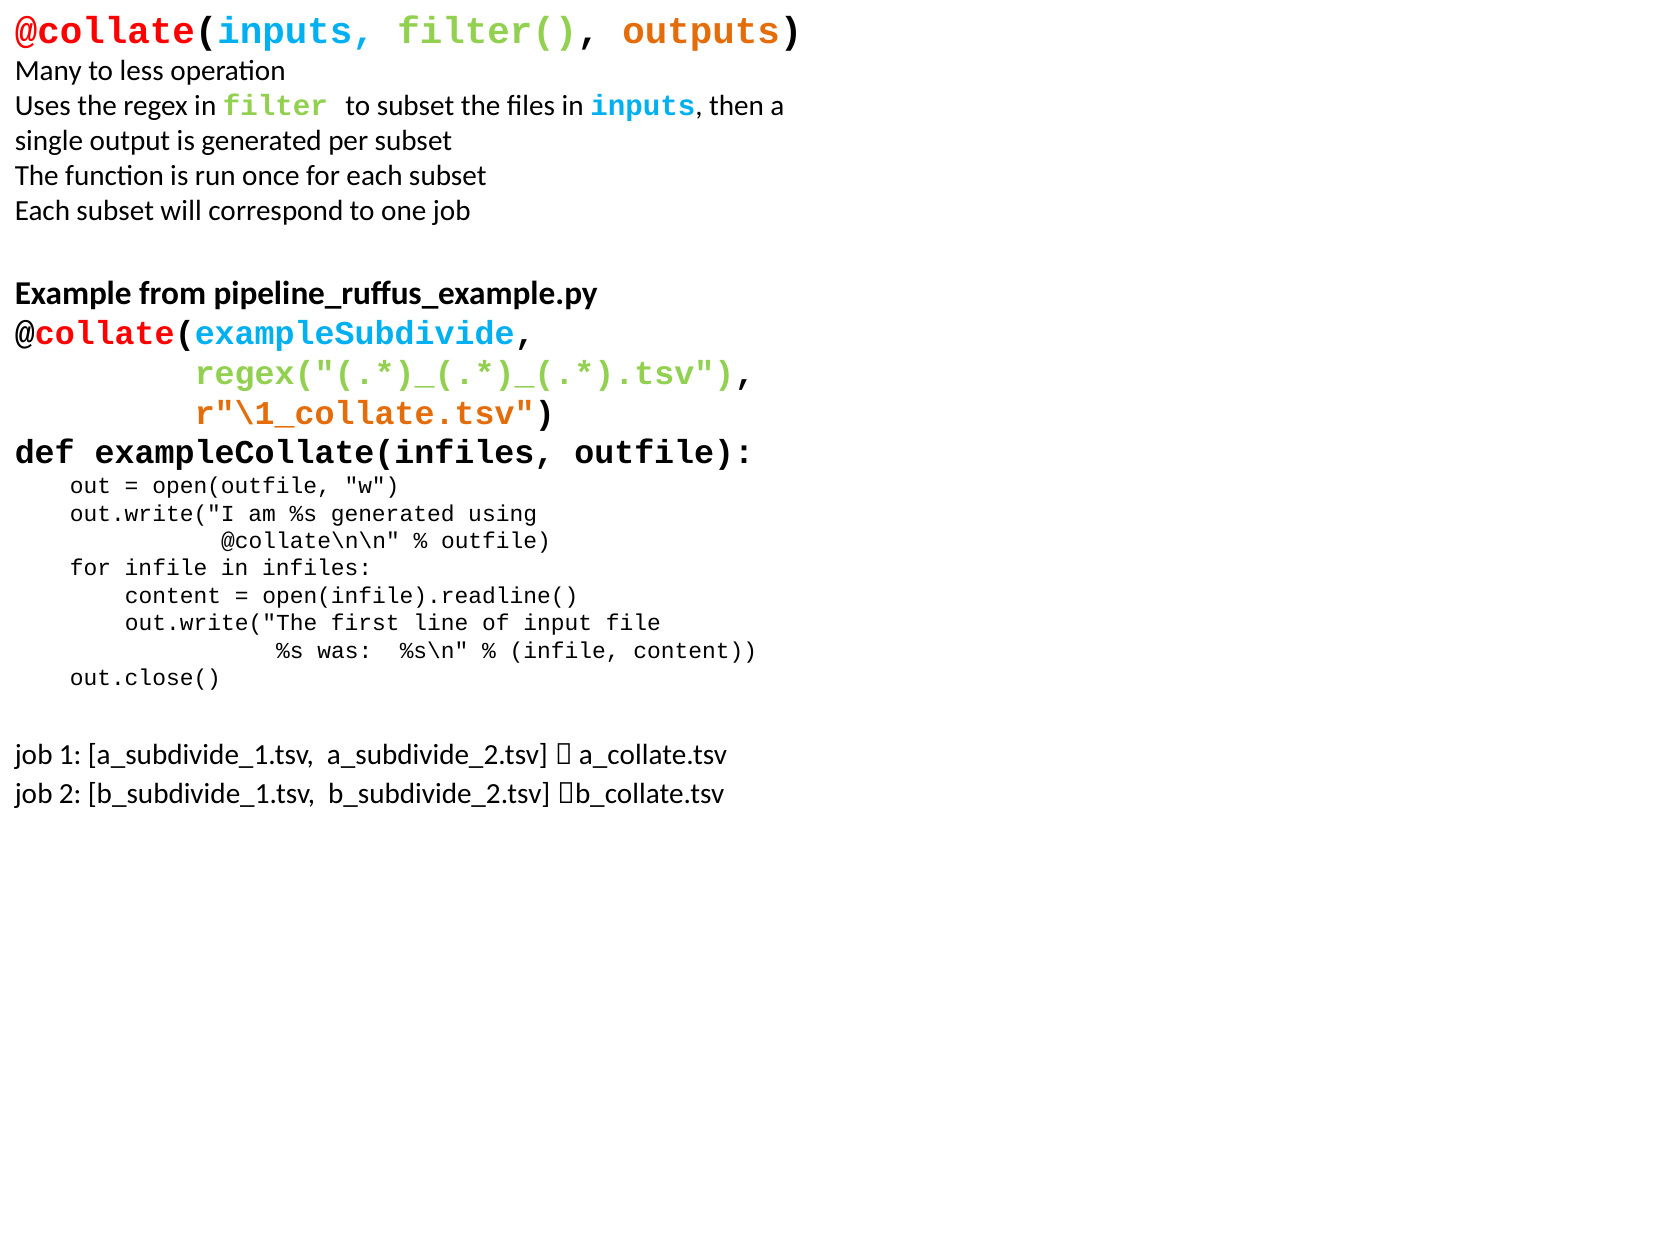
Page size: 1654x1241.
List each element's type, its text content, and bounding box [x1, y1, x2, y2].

text_box @collate(inputs, filter(), outputs) Many to less operation Uses the regex in filter to subset the files in inputs, then a single output is generated per subset The function is run once for each subset Each subset will correspond to one job Example from pipeline_ruffus_example.py @collate(exampleSubdivide, regex("(.*)_(.*)_(.*).tsv"), r"\1_collate.tsv") def exampleCollate(infiles, outfile): out = open(outfile, "w") out.write("I am %s generated using @collate\n\n" % outfile) for infile in infiles: content = open(infile).readline() out.write("The first line of input file %s was: %s\n" % (infile, content)) out.close() job 1: [a_subdivide_1.tsv, a_subdivide_2.tsv]  a_collate.tsv job 2: [b_subdivide_1.tsv, b_subdivide_2.tsv] b_collate.tsv [0, 0, 1634, 1193]
